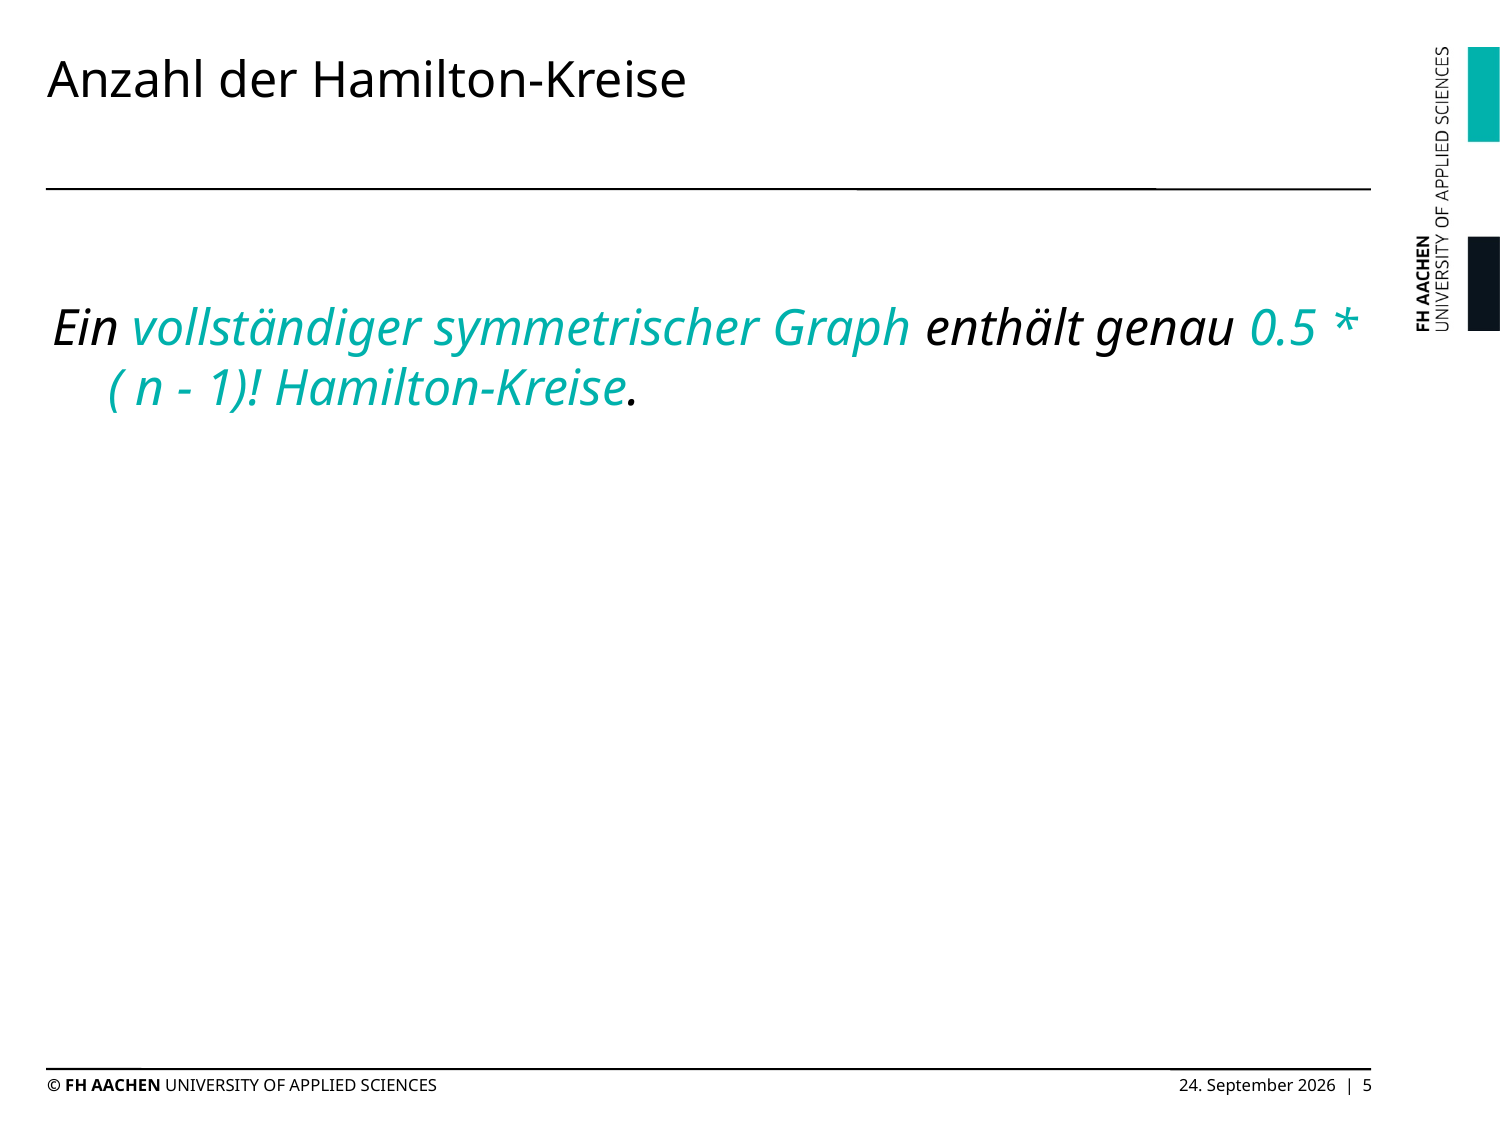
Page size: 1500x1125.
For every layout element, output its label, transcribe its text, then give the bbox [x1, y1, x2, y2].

list Ein vollständiger symmetrischer Graph enthält genau 0.5 * ( n - 1)! Hamilton-Kreise. [52, 223, 1375, 1050]
title Anzahl der Hamilton-Kreise [47, 47, 1371, 166]
picture [1404, 47, 1500, 331]
